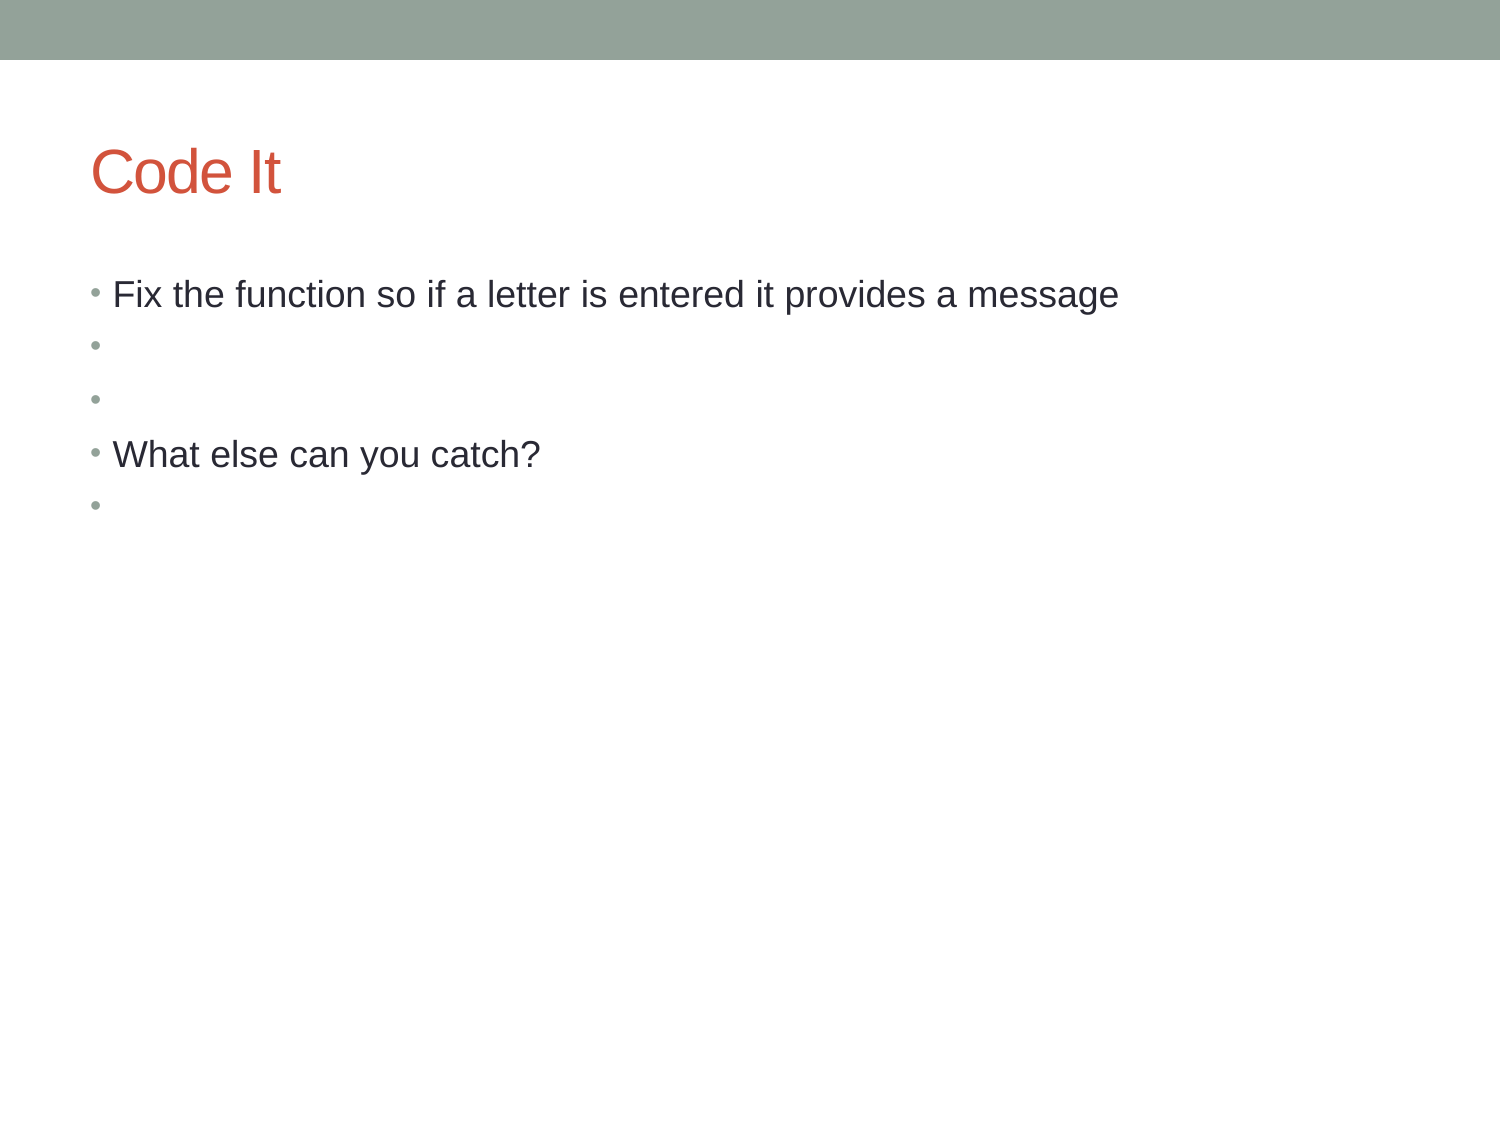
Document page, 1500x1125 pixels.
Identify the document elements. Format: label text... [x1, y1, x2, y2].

list Fix the function so if a letter is entered it provides a message What else can you catch? [75, 262, 1426, 1063]
title Code It [75, 87, 1426, 251]
